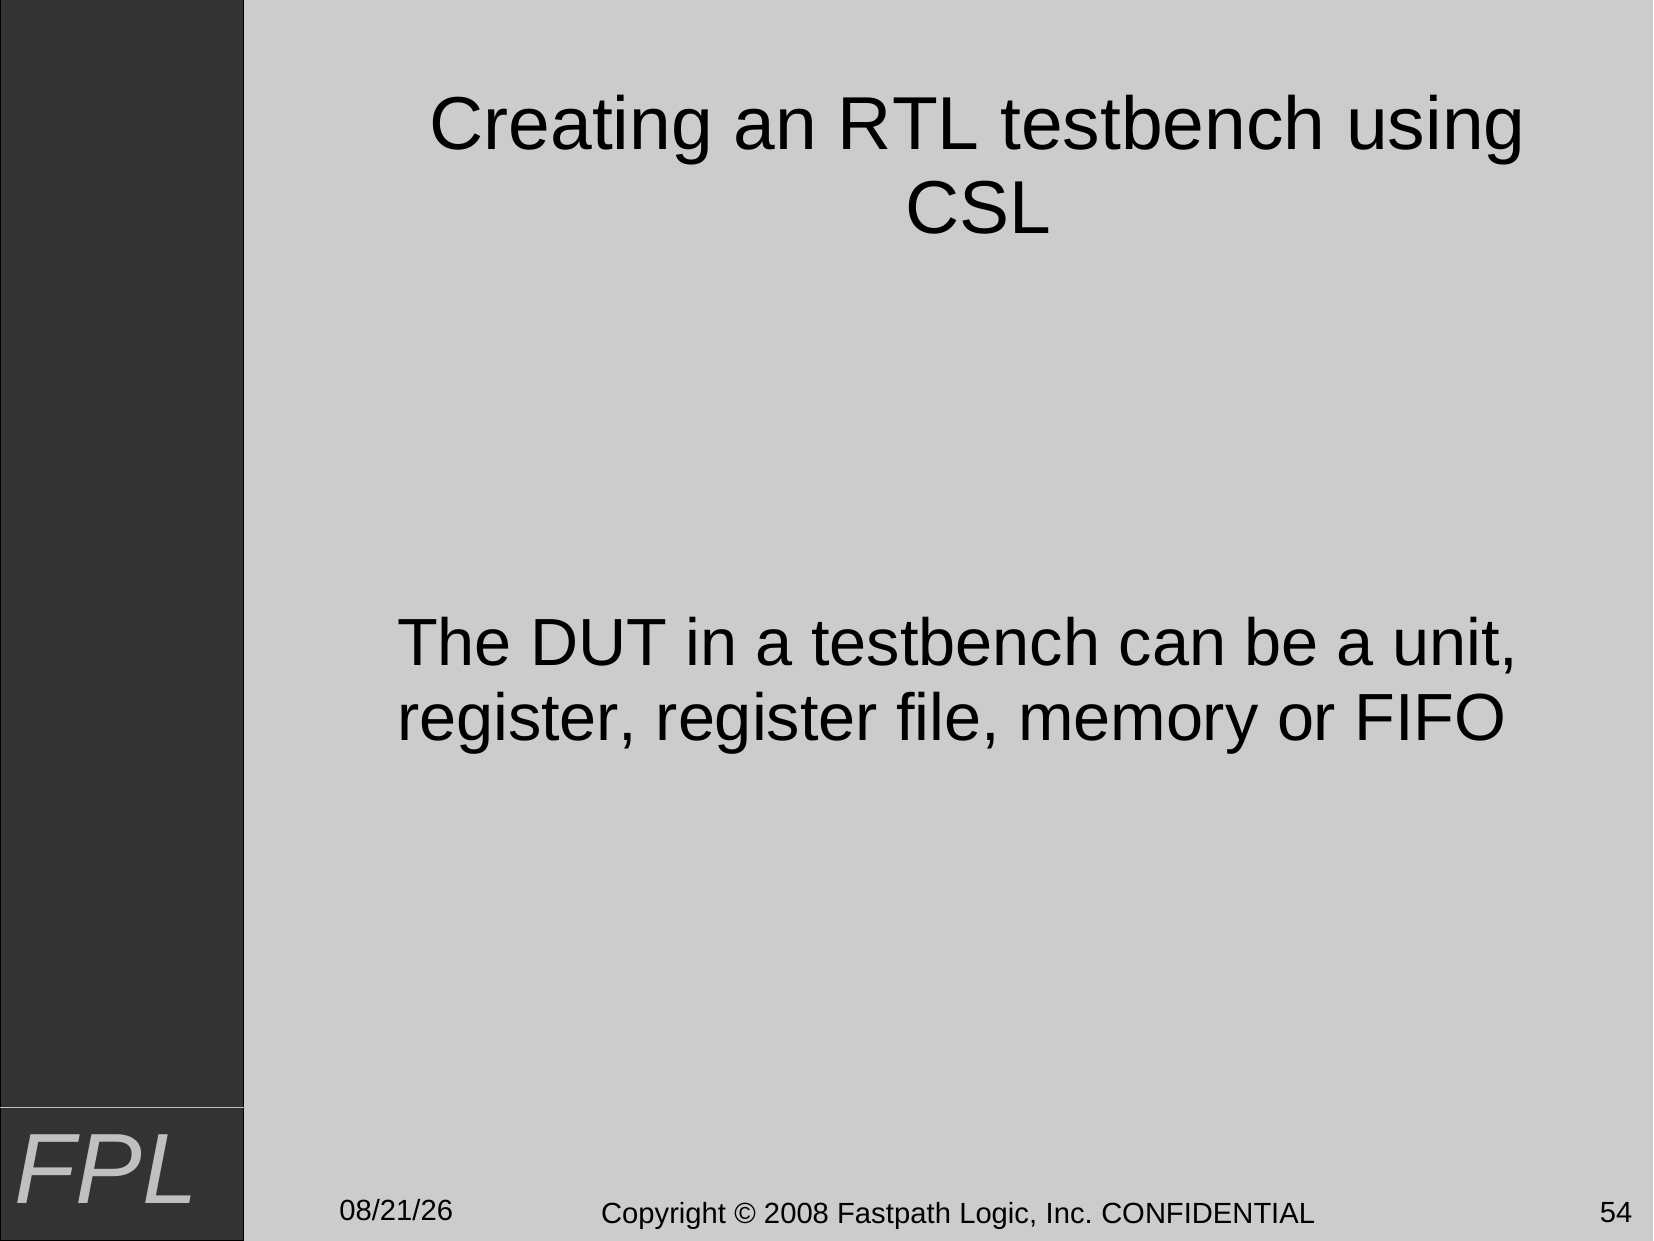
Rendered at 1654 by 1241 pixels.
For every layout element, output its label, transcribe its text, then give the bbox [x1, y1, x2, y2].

subtitle The DUT in a testbench can be a unit, register, register file, memory or FIFO [322, 272, 1634, 1179]
title Creating an RTL testbench using CSL [426, 54, 1529, 272]
